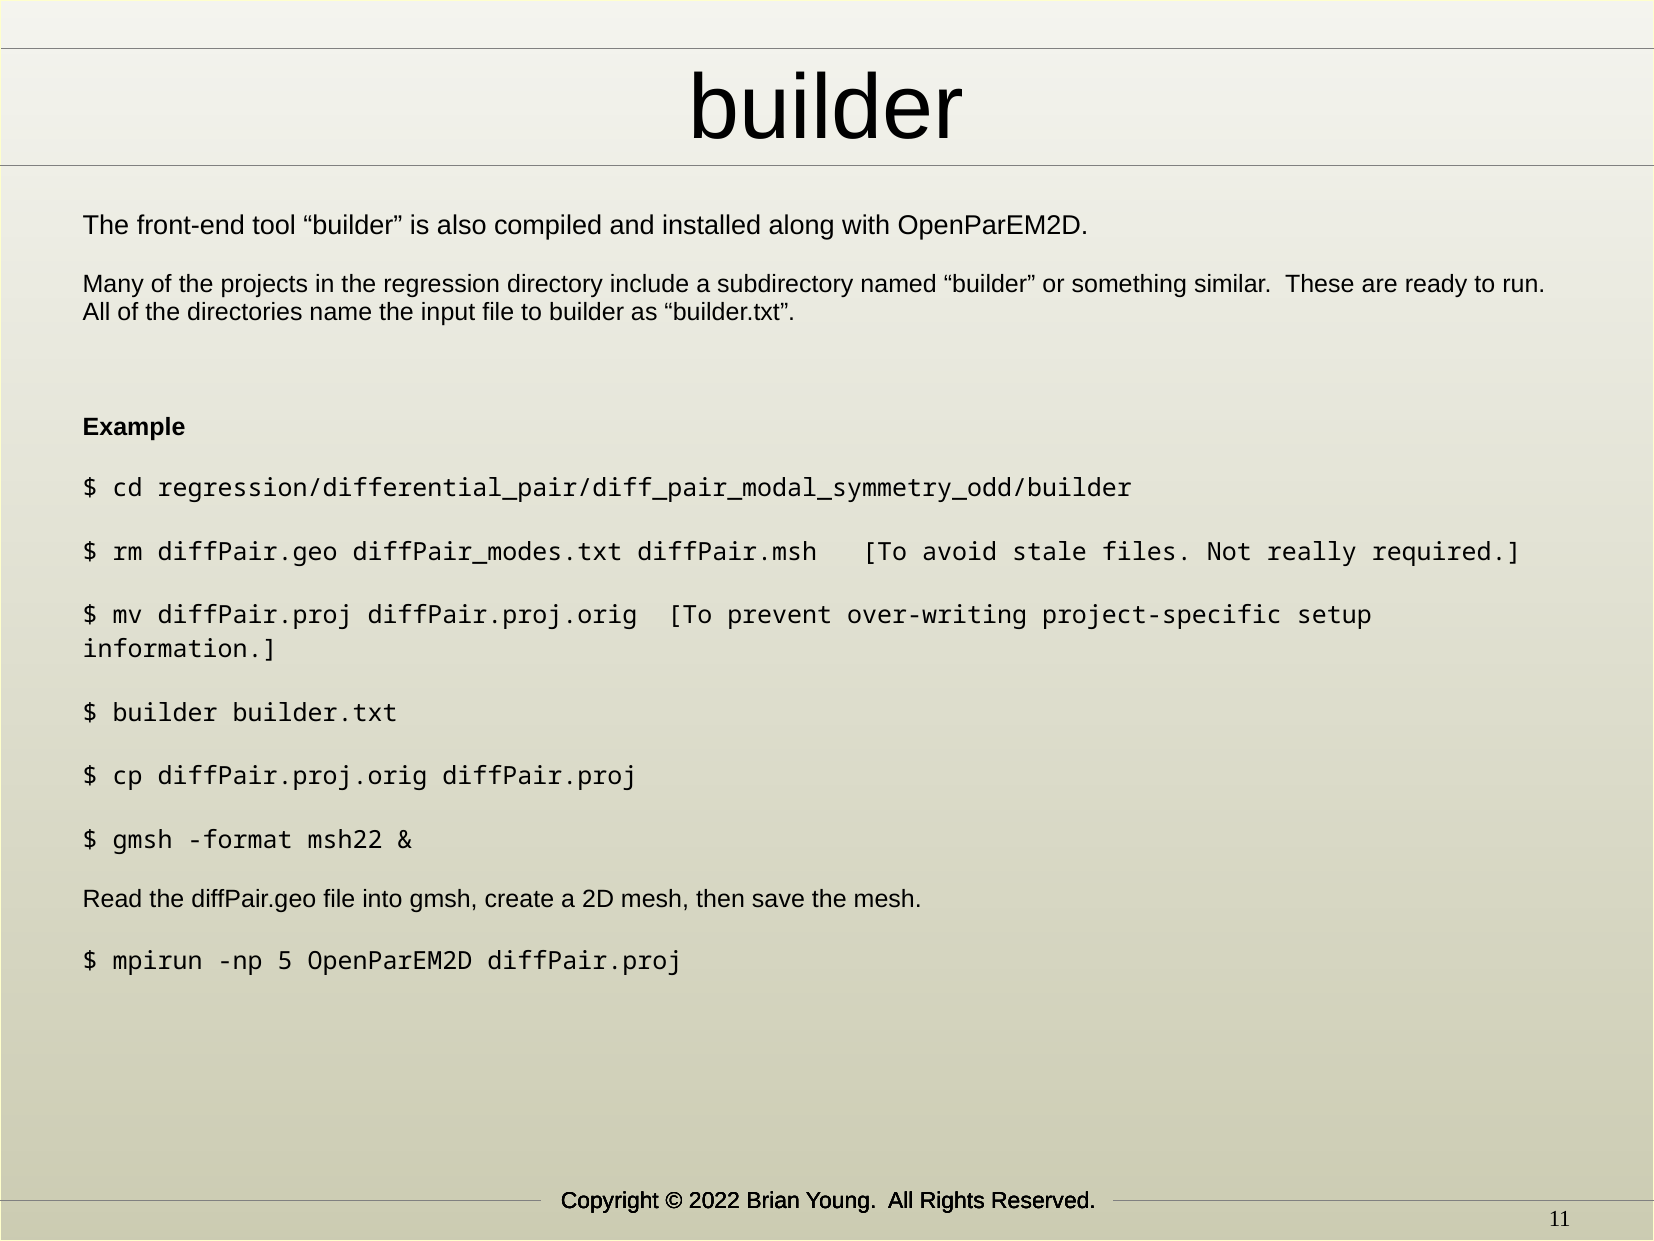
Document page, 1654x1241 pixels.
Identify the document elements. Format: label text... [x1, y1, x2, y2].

title builder [82, 49, 1571, 166]
list The front-end tool “builder” is also compiled and installed along with OpenParEM2D. Many of the projects in the regression directory include a subdirectory named “builder” or something similar. These are ready to run. All of the directories name the input file to builder as “builder.txt”. Example $ cd regression/differential_pair/diff_pair_modal_symmetry_odd/builder $ rm diffPair.geo diffPair_modes.txt diffPair.msh [To avoid stale files. Not really required.] $ mv diffPair.proj diffPair.proj.orig [To prevent over-writing project-specific setup information.] $ builder builder.txt $ cp diffPair.proj.orig diffPair.proj $ gmsh -format msh22 & Read the diffPair.geo file into gmsh, create a 2D mesh, then save the mesh. $ mpirun -np 5 OpenParEM2D diffPair.proj [82, 210, 1571, 1109]
